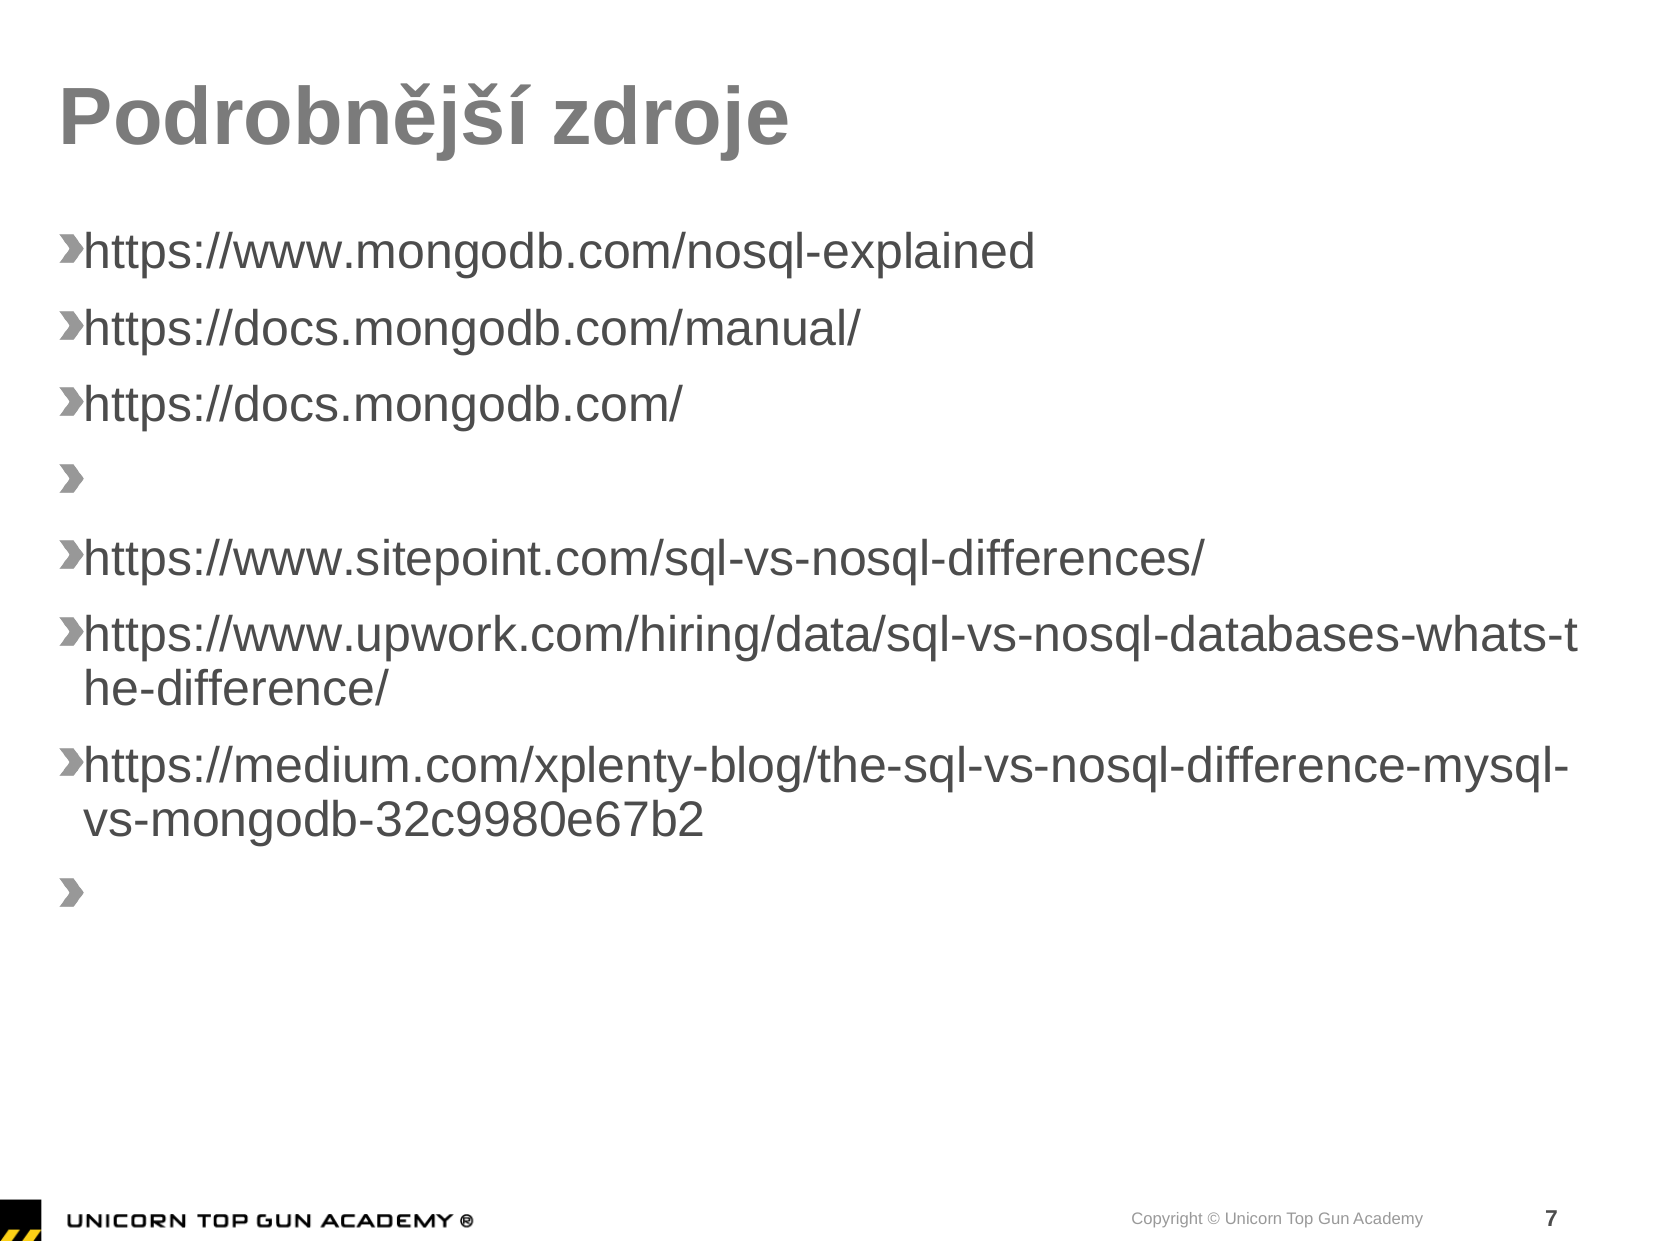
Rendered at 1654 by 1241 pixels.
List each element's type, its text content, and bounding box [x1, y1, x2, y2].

list https://www.mongodb.com/nosql-explained https://docs.mongodb.com/manual/ https://docs.mongodb.com/ https://www.sitepoint.com/sql-vs-nosql-differences/ https://www.upwork.com/hiring/data/sql-vs-nosql-databases-whats-the-difference/ https://medium.com/xplenty-blog/the-sql-vs-nosql-difference-mysql-vs-mongodb-32c9980e67b2 [59, 214, 1595, 935]
title Podrobnější zdroje [59, 17, 1595, 201]
